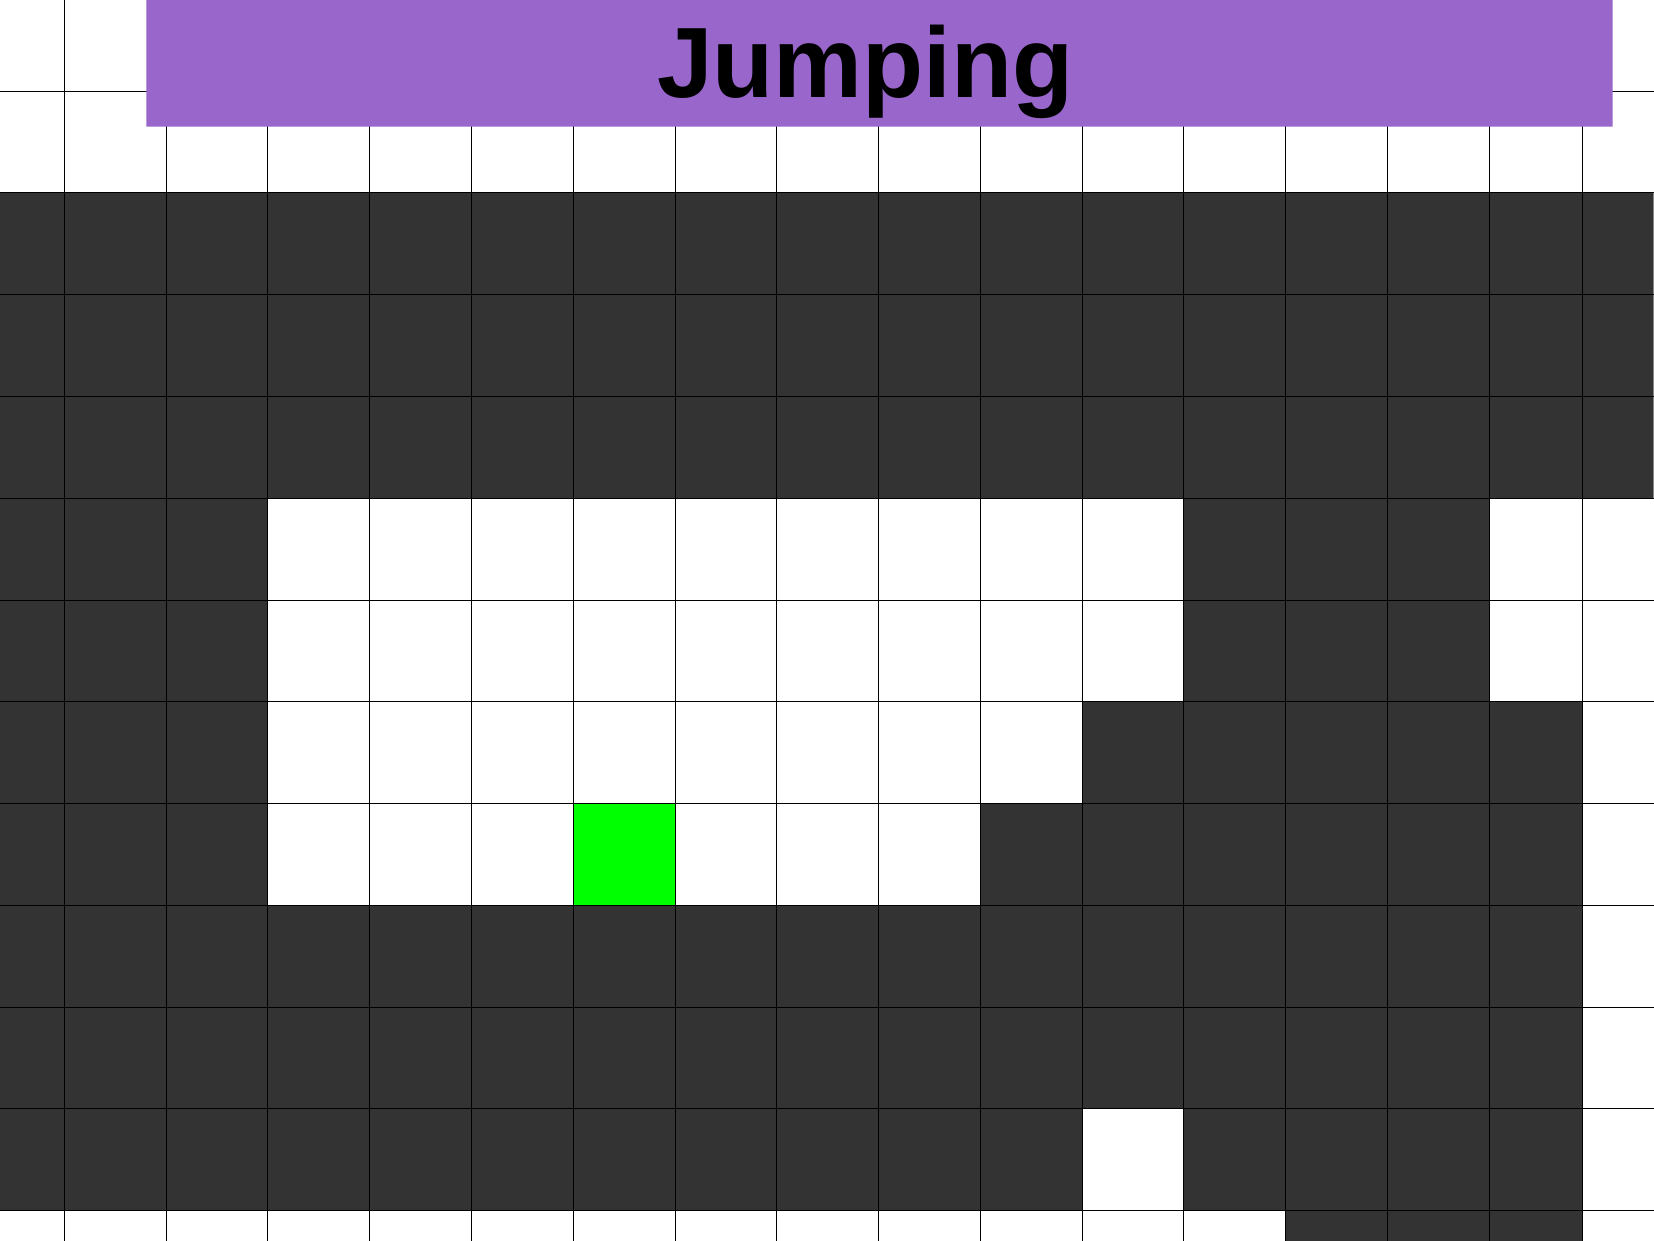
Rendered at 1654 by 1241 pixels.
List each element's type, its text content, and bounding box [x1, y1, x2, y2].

text_box Jumping [146, 0, 1613, 127]
text_box [0, 0, 1654, 1241]
